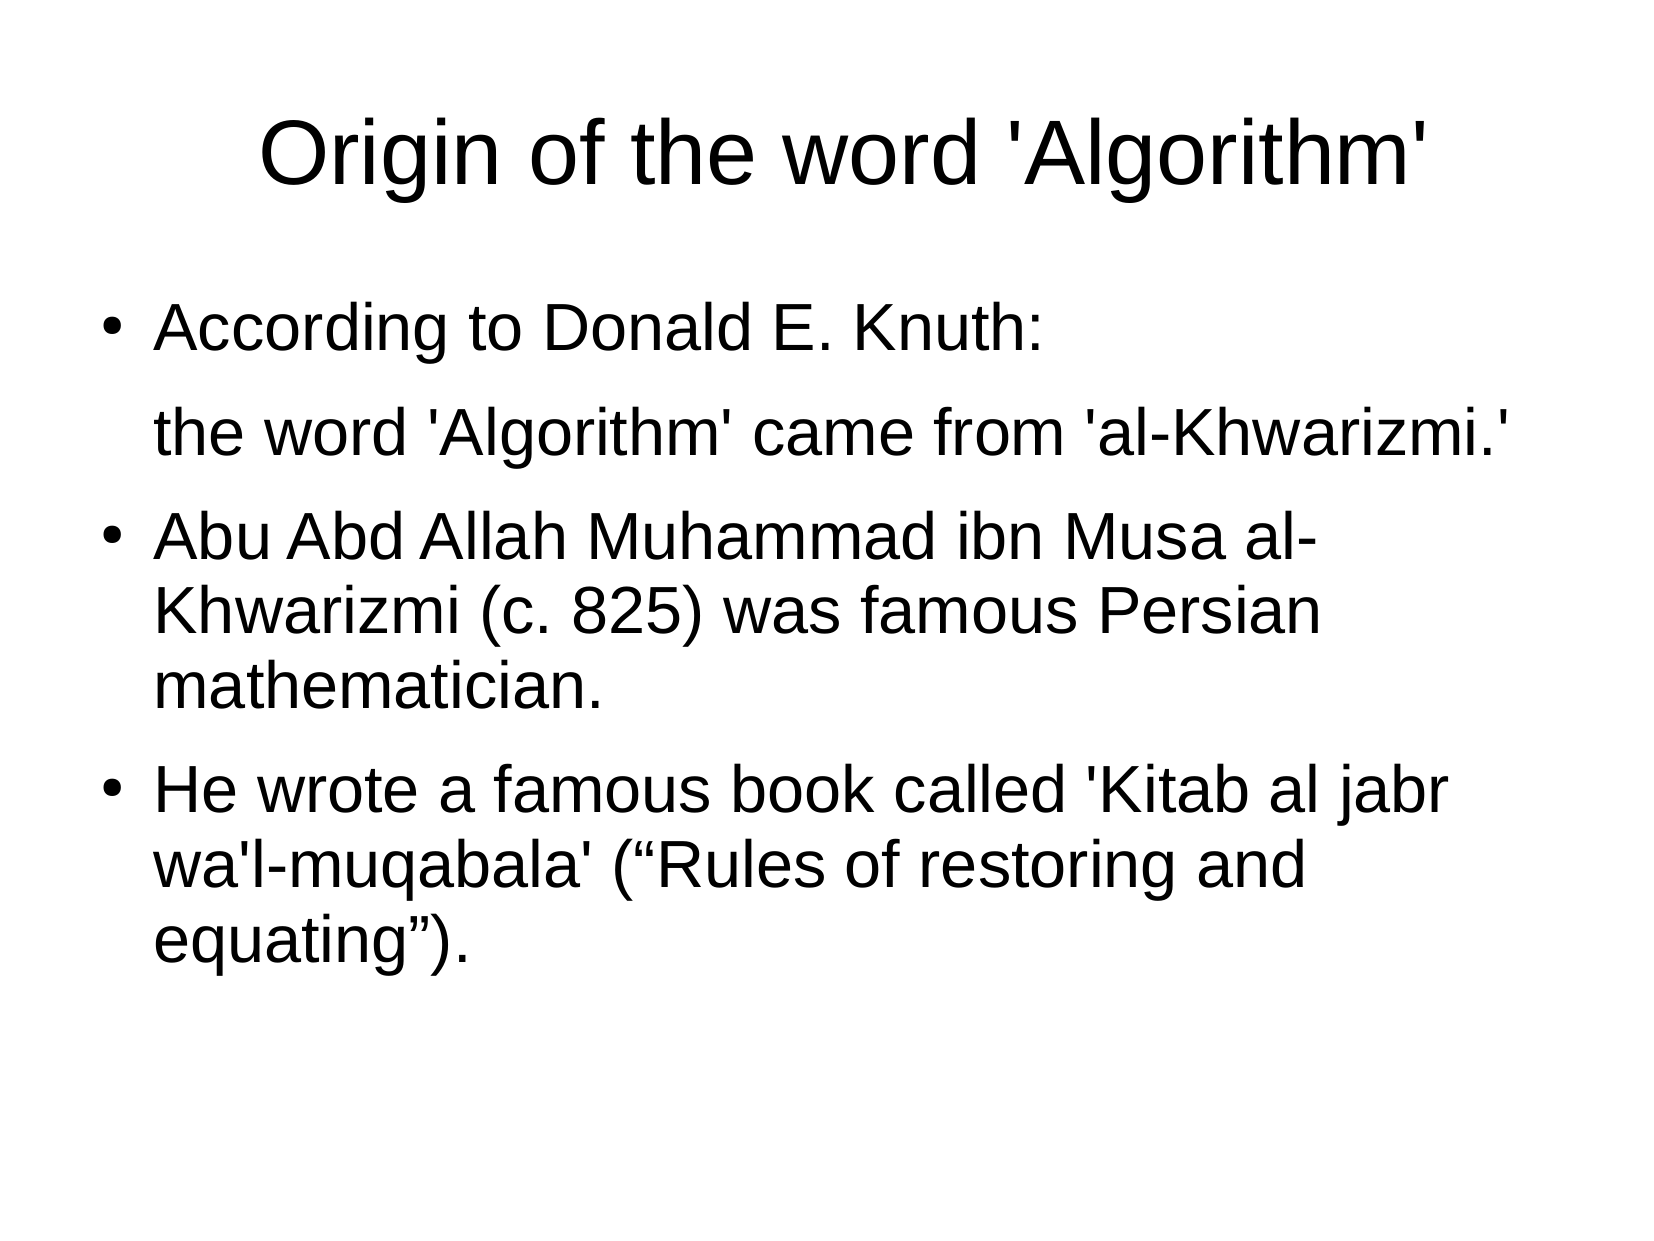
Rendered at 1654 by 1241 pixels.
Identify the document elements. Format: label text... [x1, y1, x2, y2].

title Origin of the word 'Algorithm' [82, 49, 1571, 257]
list According to Donald E. Knuth: the word 'Algorithm' came from 'al-Khwarizmi.' Abu Abd Allah Muhammad ibn Musa al- Khwarizmi (c. 825) was famous Persian mathematician. He wrote a famous book called 'Kitab al jabr wa'l-muqabala' (“Rules of restoring and equating”). [82, 290, 1571, 1109]
